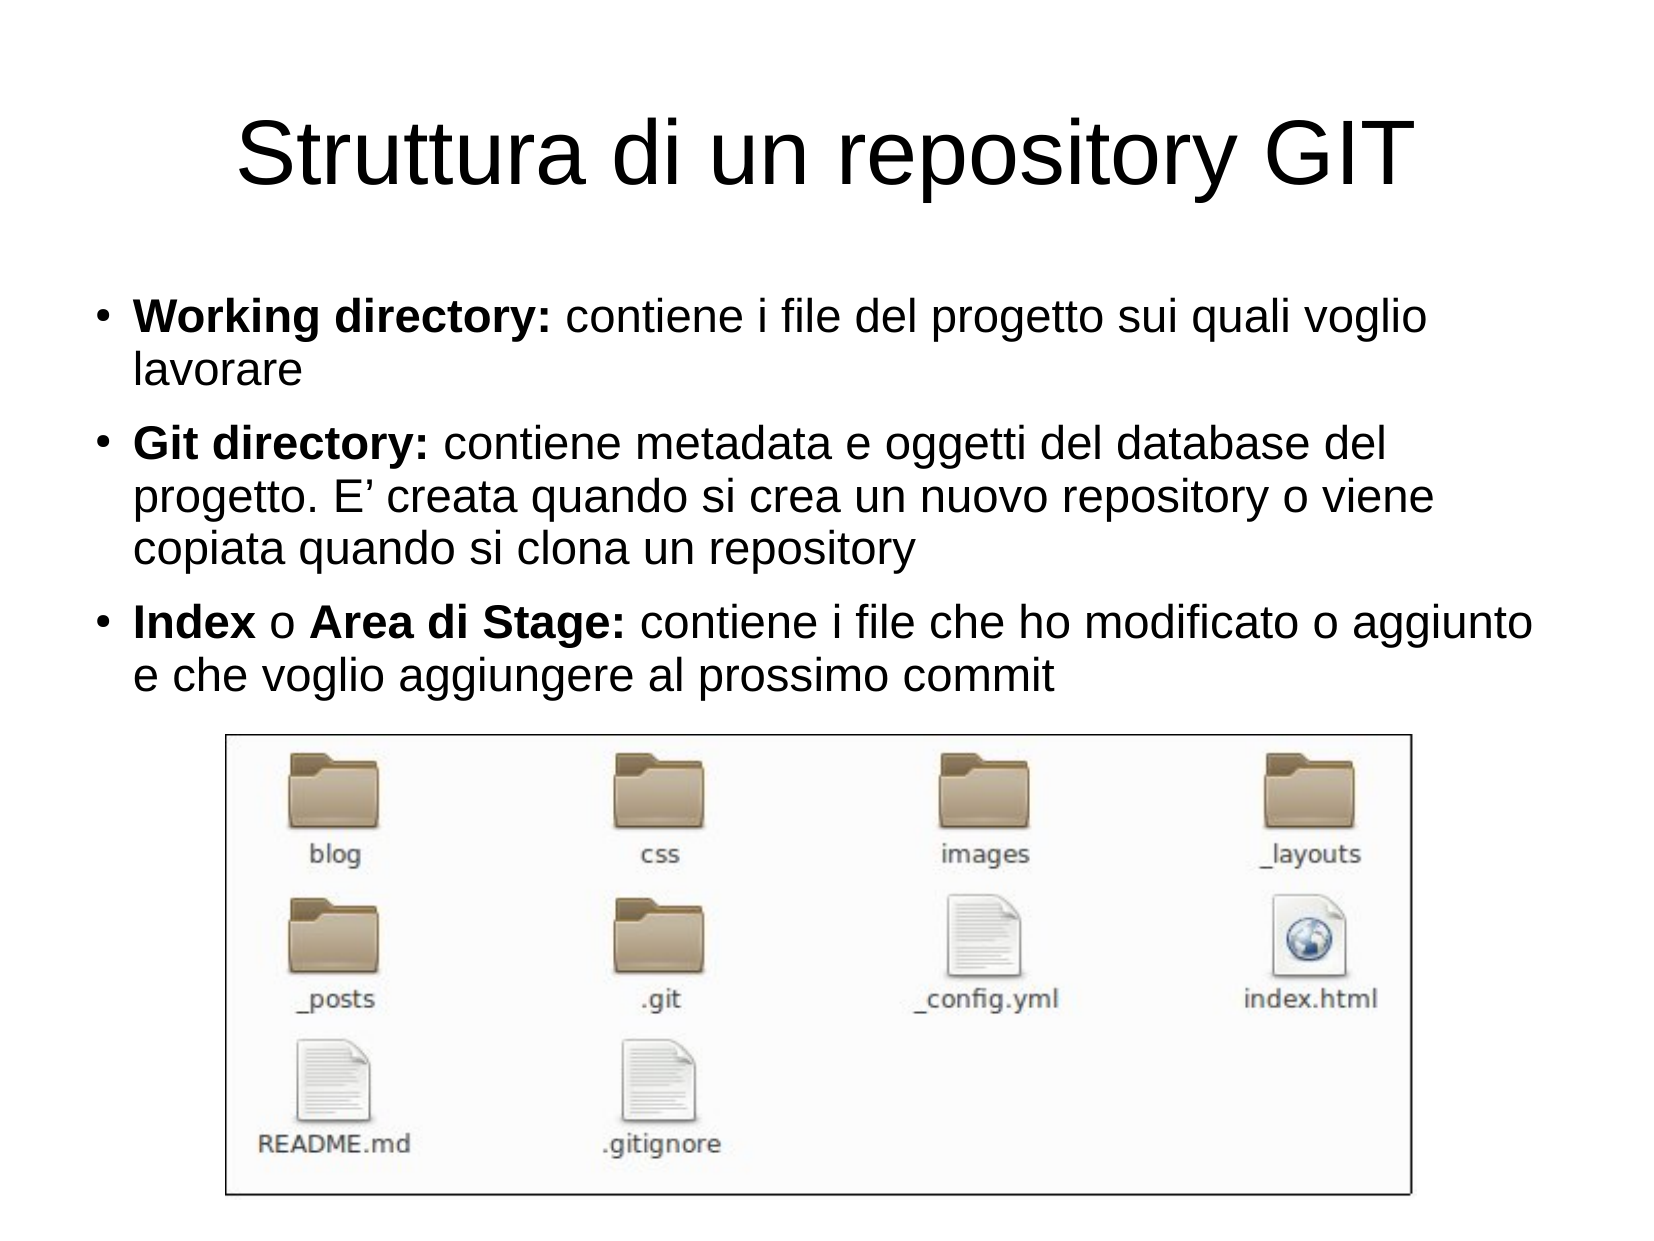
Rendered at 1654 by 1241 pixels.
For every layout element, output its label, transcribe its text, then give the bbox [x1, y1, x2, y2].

list Working directory: contiene i file del progetto sui quali voglio lavorare Git directory: contiene metadata e oggetti del database del progetto. E’ creata quando si crea un nuovo repository o viene copiata quando si clona un repository Index o Area di Stage: contiene i file che ho modificato o aggiunto e che voglio aggiungere al prossimo commit [82, 290, 1571, 706]
title Struttura di un repository GIT [82, 49, 1571, 257]
picture [225, 734, 1417, 1201]
